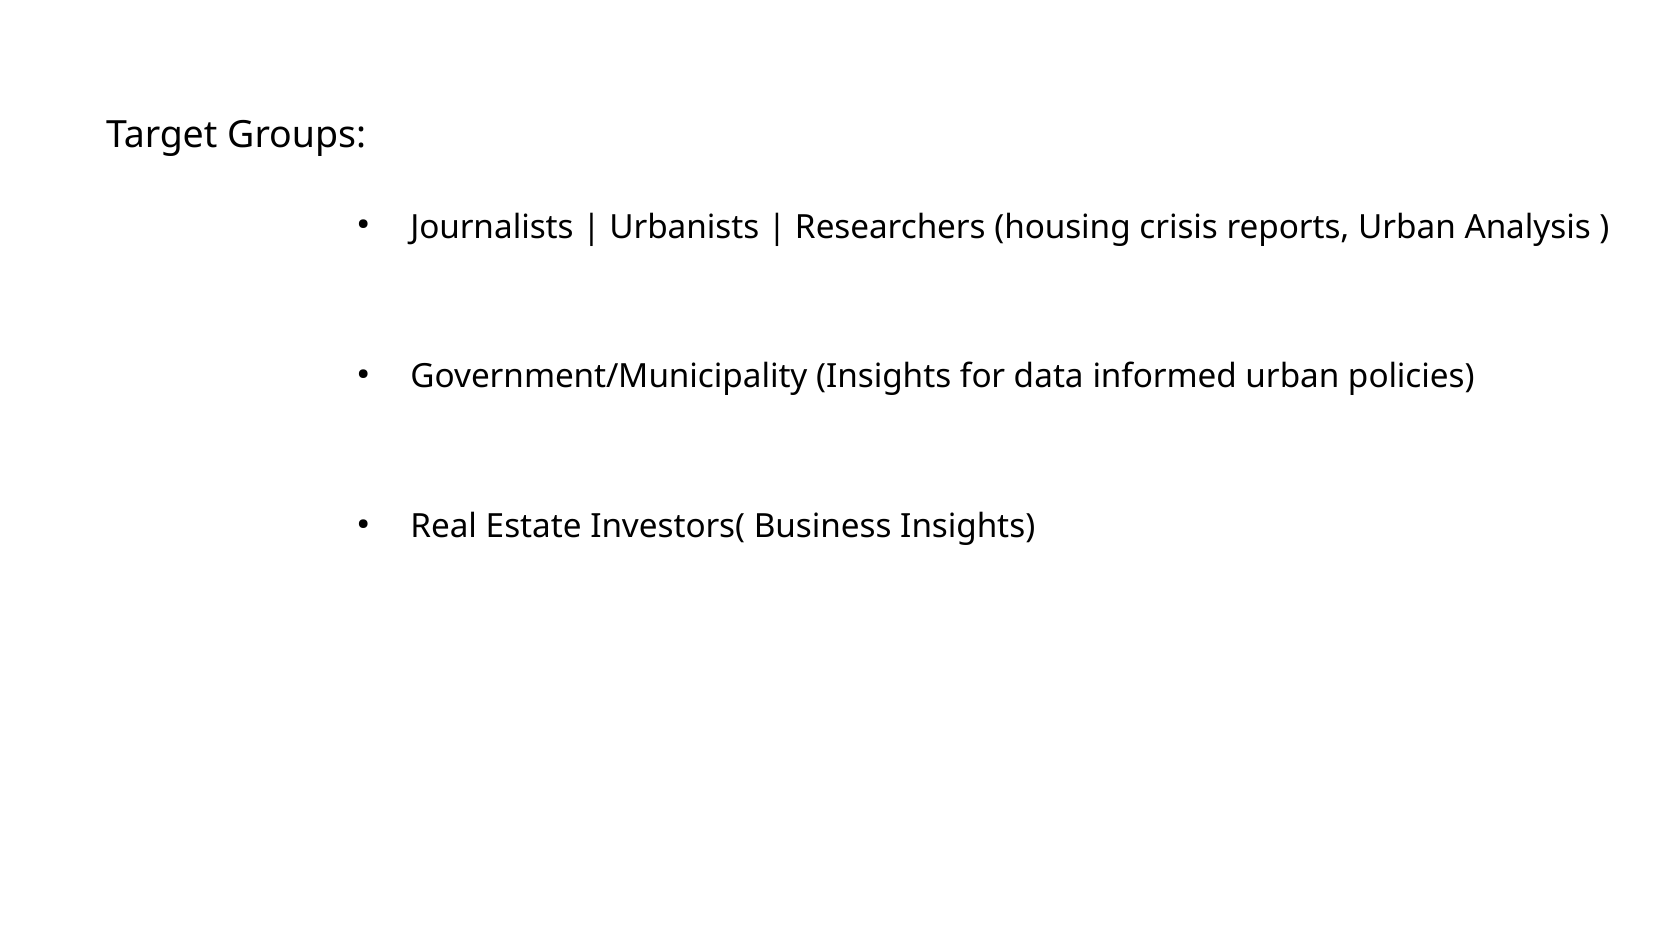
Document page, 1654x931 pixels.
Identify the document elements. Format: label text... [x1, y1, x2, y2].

text_box Journalists | Urbanists | Researchers (housing crisis reports, Urban Analysis ) Government/Municipality (Insights for data informed urban policies) Real Estate Investors( Business Insights) [324, 195, 1654, 659]
title Target Groups: [29, 88, 443, 177]
